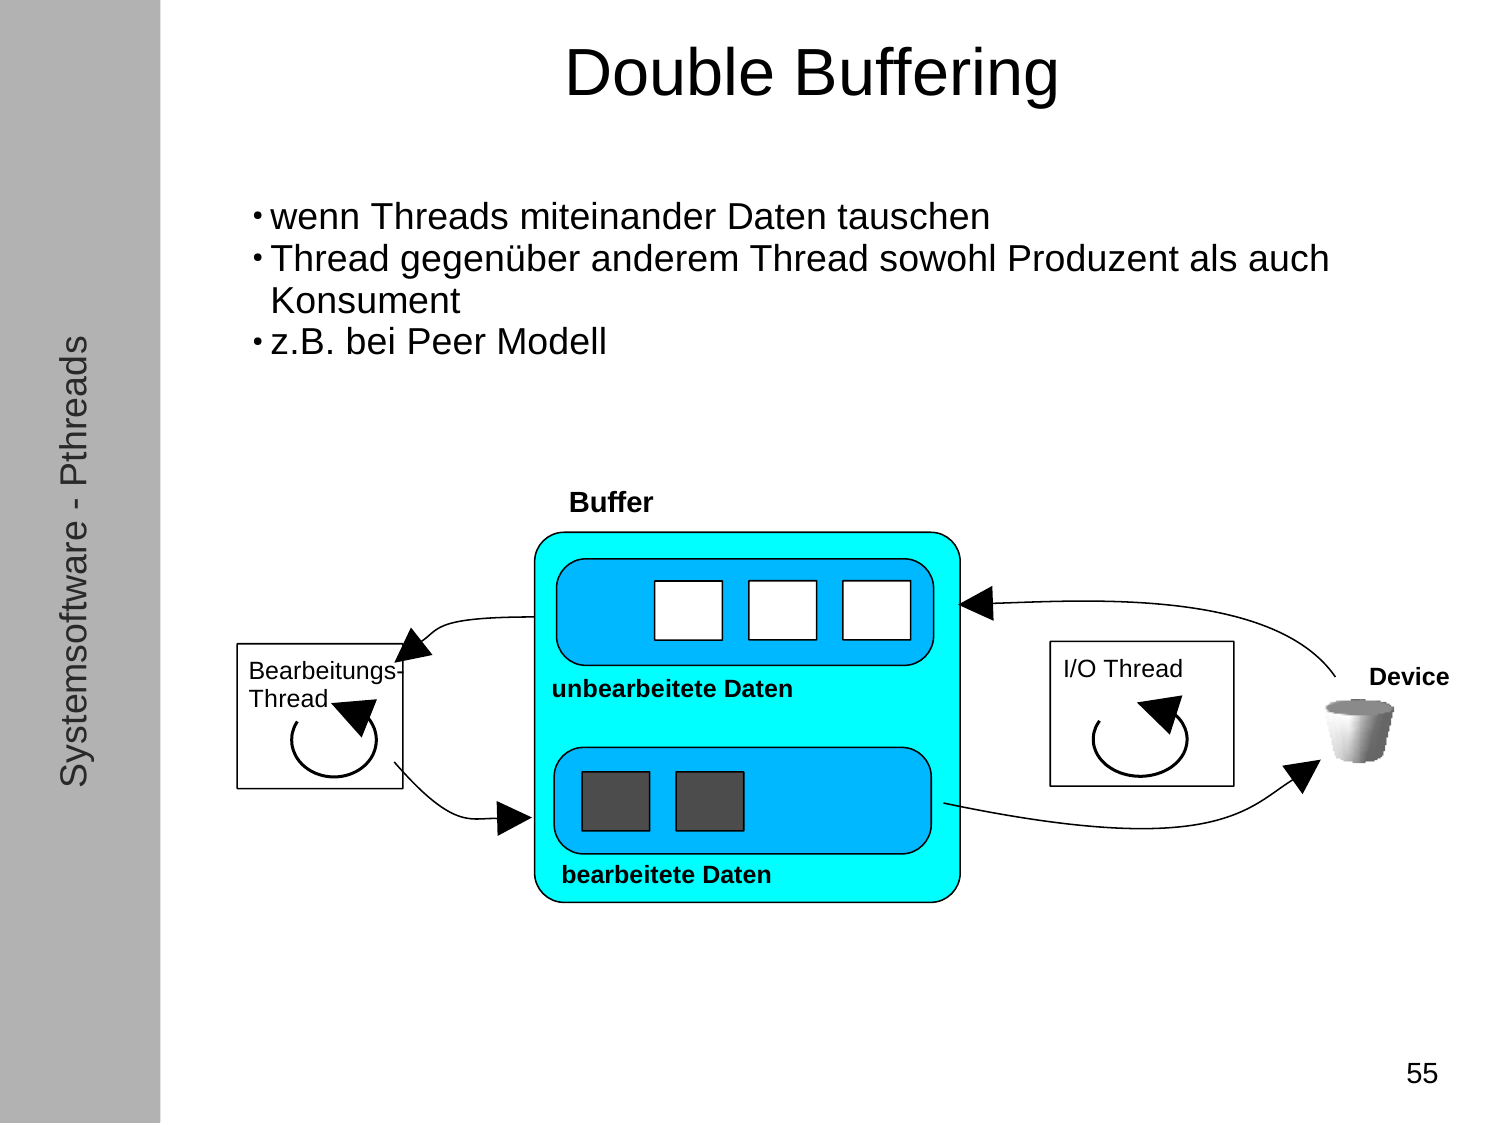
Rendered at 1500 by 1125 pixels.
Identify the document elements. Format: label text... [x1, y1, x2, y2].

text_box Buffer [568, 486, 672, 522]
text_box I/O Thread [1063, 654, 1205, 697]
text_box Systemsoftware - Pthreads [47, 1, 121, 1124]
picture [1318, 699, 1402, 765]
text_box Device [1369, 662, 1464, 693]
text_box Double Buffering [515, 27, 1110, 123]
text_box <number> [1406, 1057, 1500, 1106]
text_box bearbeitete Daten [561, 861, 820, 892]
text_box [1050, 641, 1234, 787]
text_box [534, 532, 961, 903]
text_box unbearbeitete Daten [551, 675, 846, 706]
text_box wenn Threads miteinander Daten tauschen Thread gegenüber anderem Thread sowohl Produzent als auch Konsument z.B. bei Peer Modell [237, 187, 1448, 918]
text_box [0, 0, 160, 1123]
